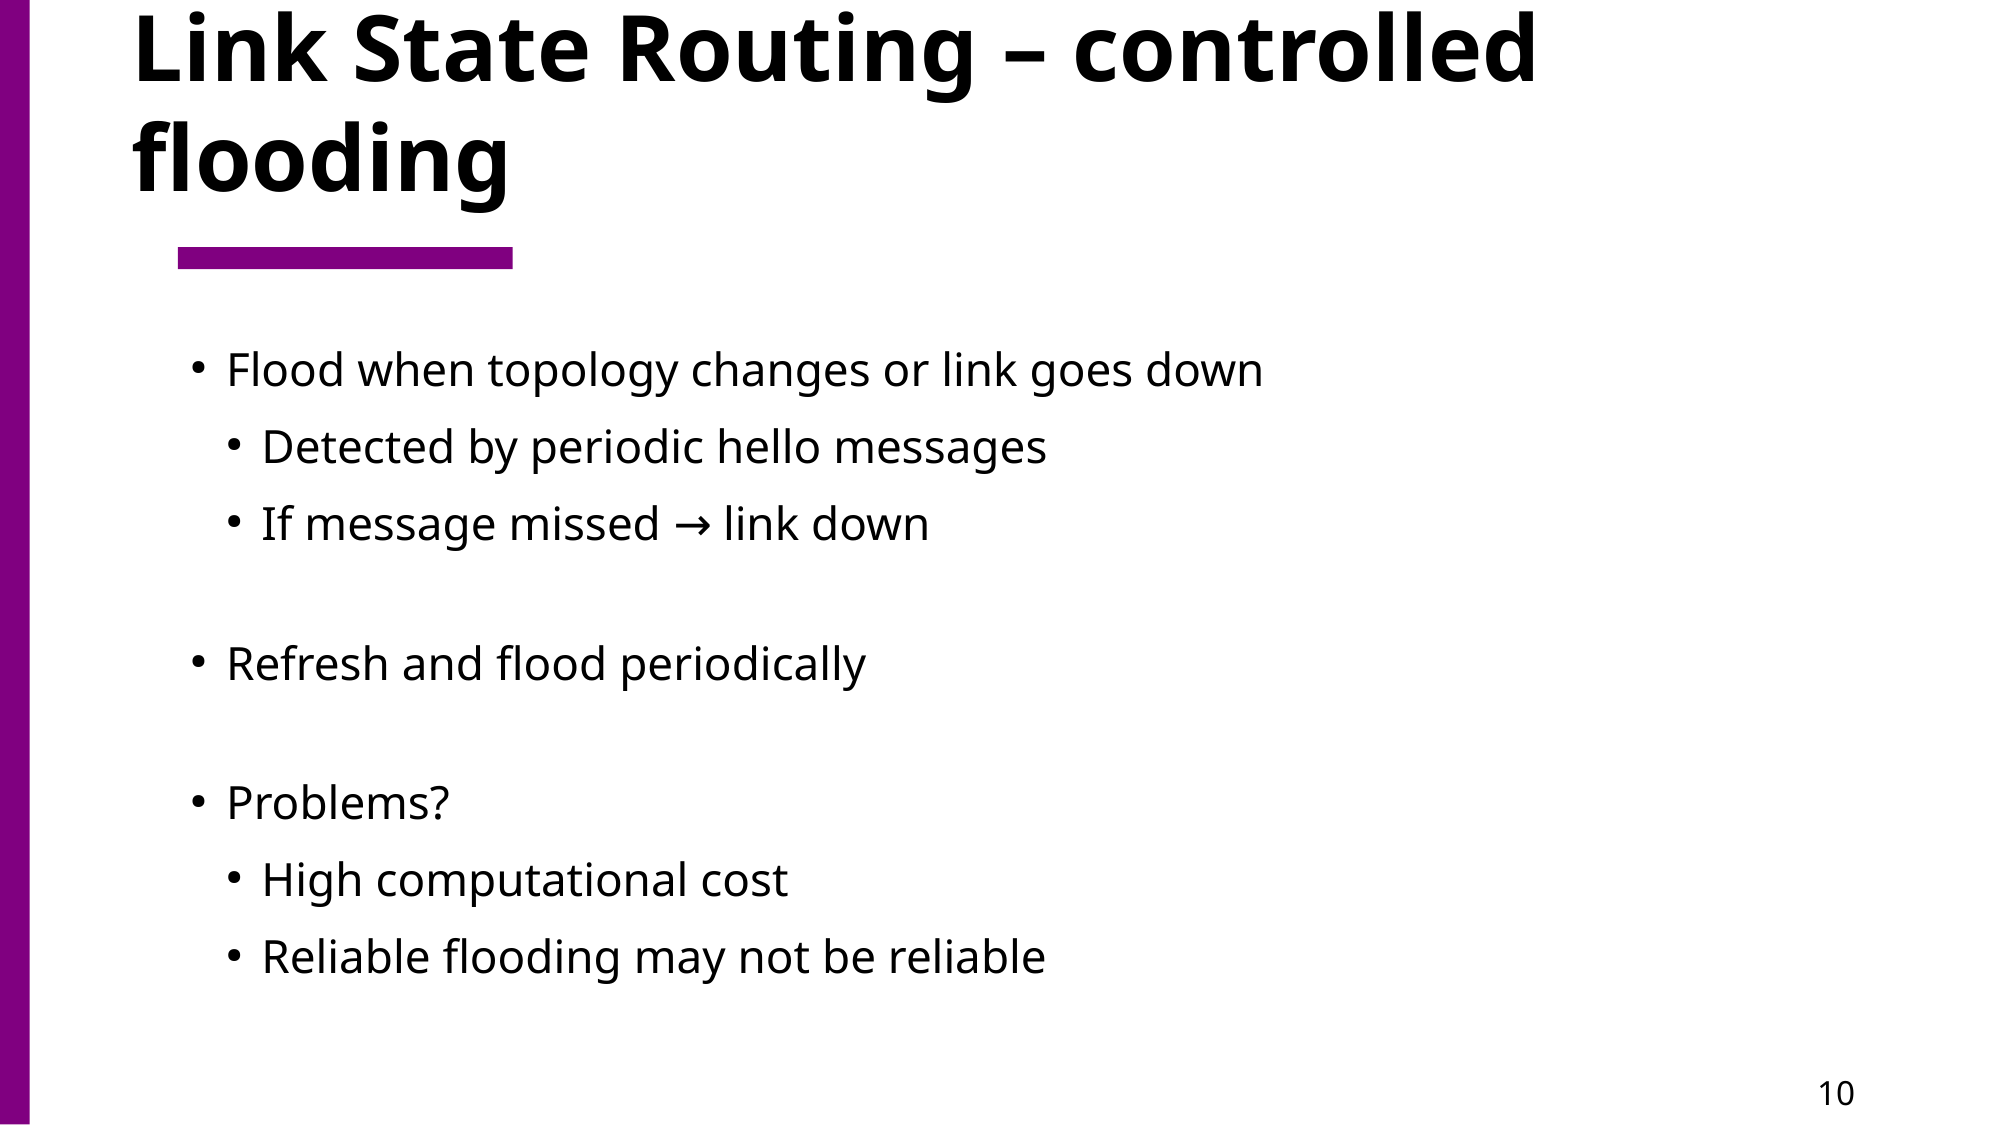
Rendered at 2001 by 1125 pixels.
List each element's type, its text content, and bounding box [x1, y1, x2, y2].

text_box Flood when topology changes or link goes down Detected by periodic hello messages If message missed → link down Refresh and flood periodically Problems? High computational cost Reliable flooding may not be reliable [100, 330, 2000, 990]
title Link State Routing – controlled flooding [116, 34, 1817, 165]
